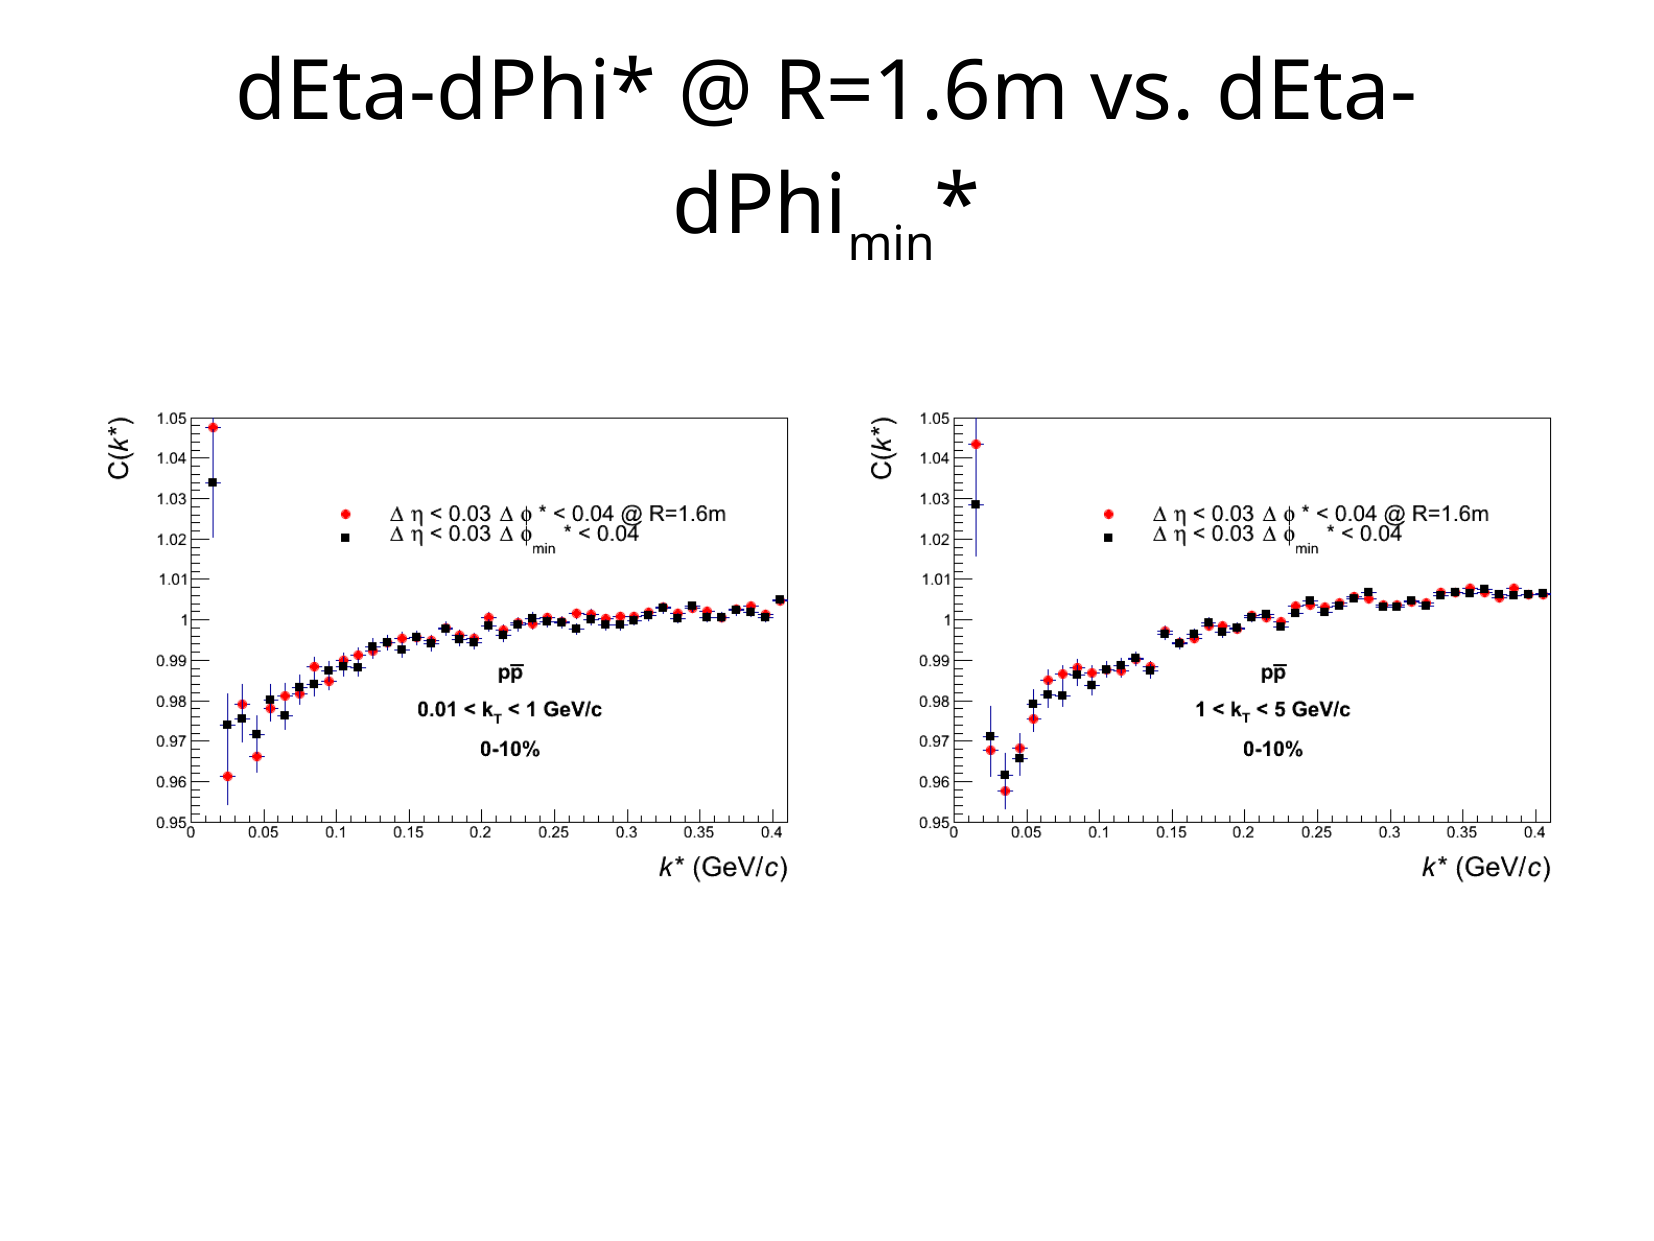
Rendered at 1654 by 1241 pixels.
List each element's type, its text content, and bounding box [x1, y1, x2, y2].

picture [845, 403, 1572, 897]
picture [82, 403, 809, 897]
title dEta-dPhi* @ R=1.6m vs. dEta-dPhimin* [82, 49, 1571, 257]
